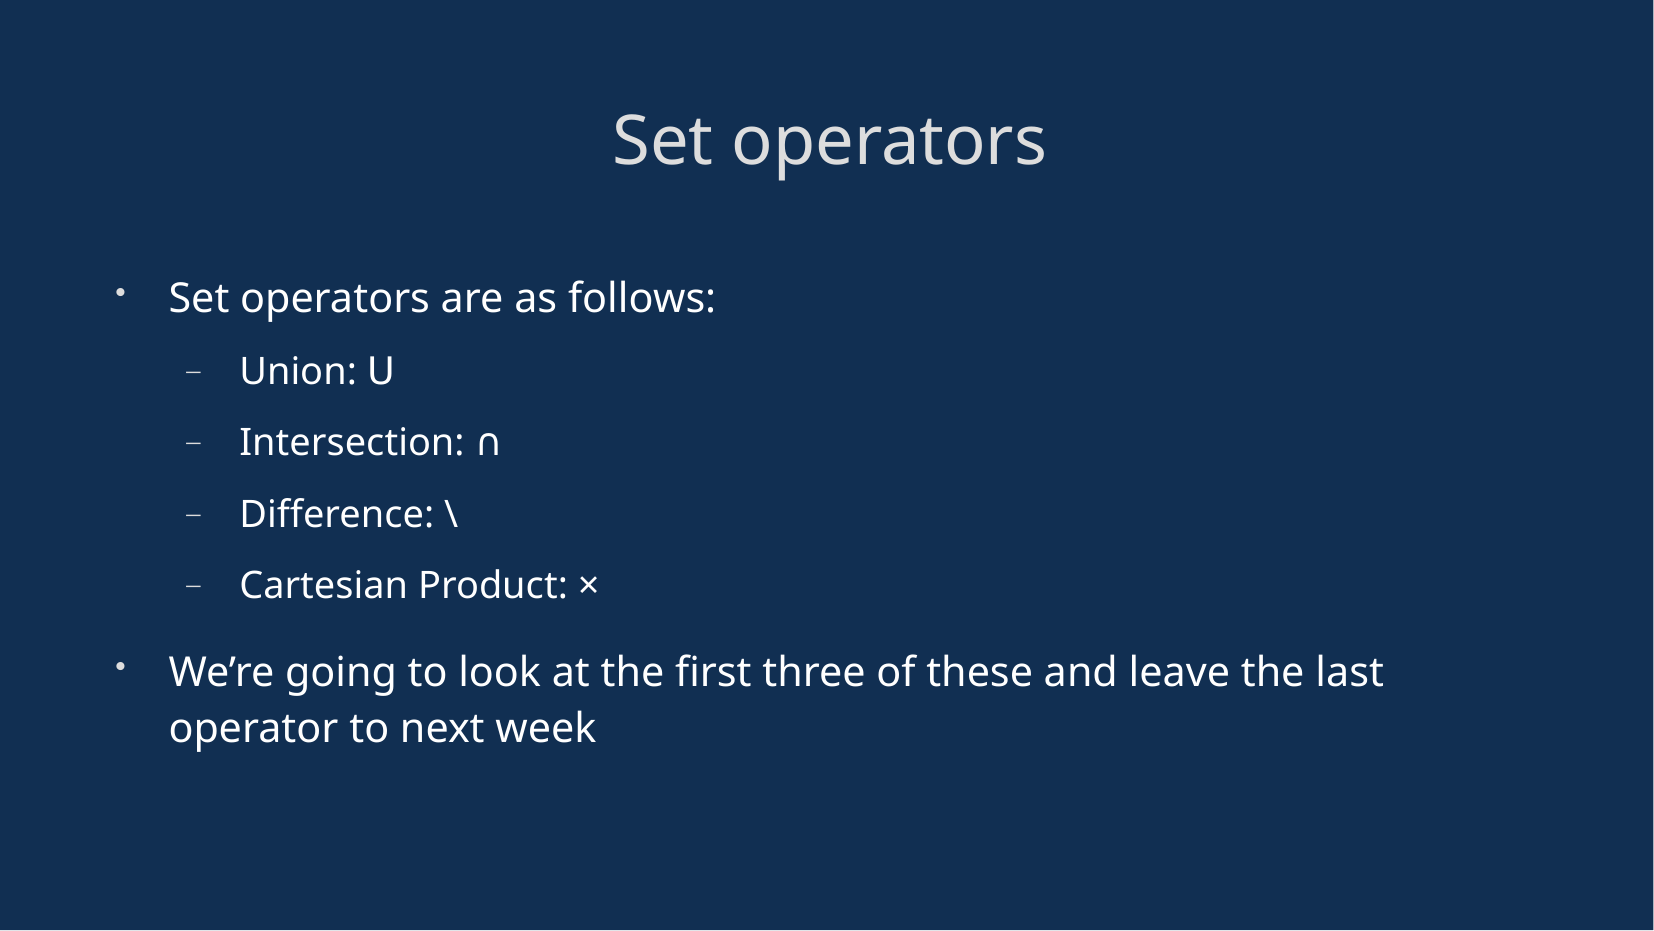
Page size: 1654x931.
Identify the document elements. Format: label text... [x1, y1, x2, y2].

title Set operators [97, 56, 1563, 220]
list Set operators are as follows: Union: 𝖴 Intersection: ∩ Difference: \ Cartesian Product: × We’re going to look at the first three of these and leave the last operator to next week [97, 268, 1563, 806]
